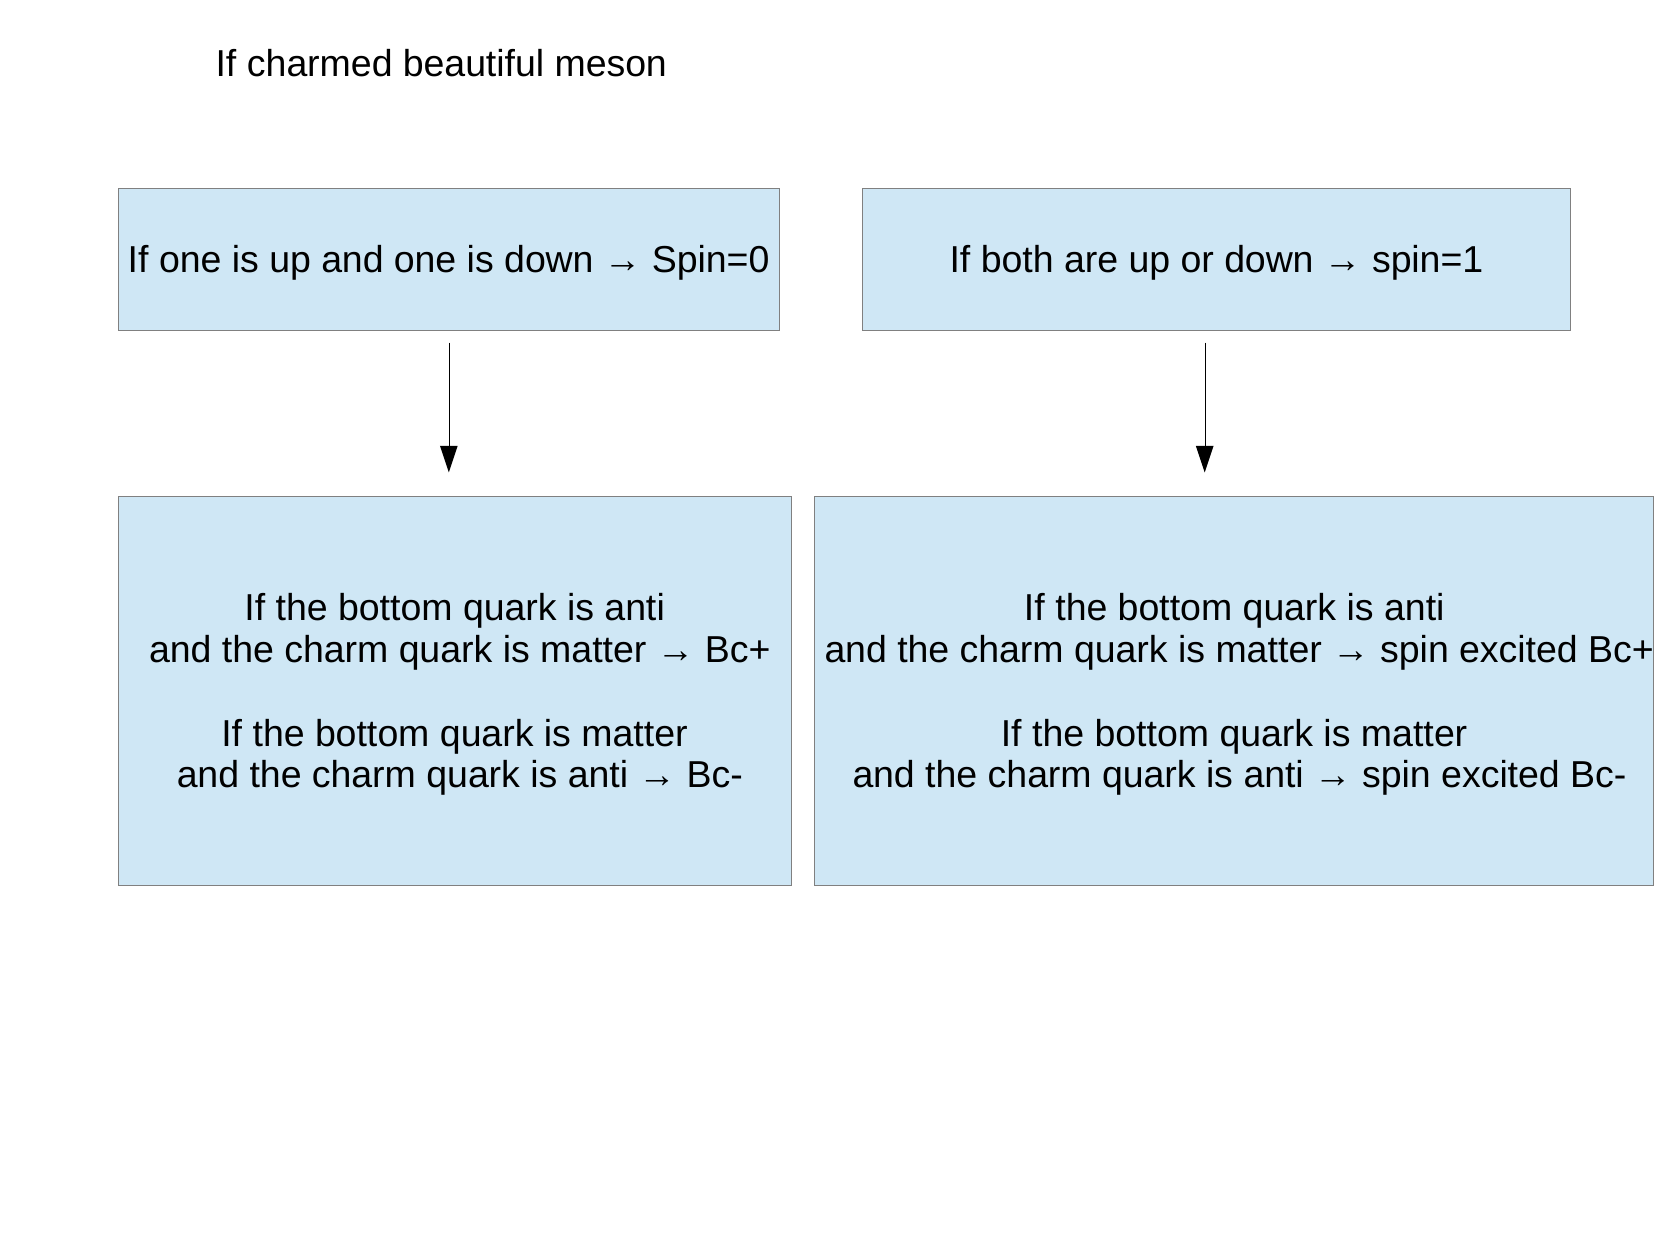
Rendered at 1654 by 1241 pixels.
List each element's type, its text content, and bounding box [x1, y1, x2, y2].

text_box If the bottom quark is anti and the charm quark is matter → Bc+ If the bottom quark is matter and the charm quark is anti → Bc- [118, 496, 792, 886]
text_box If charmed beautiful meson [200, 35, 1524, 93]
text_box If the bottom quark is anti and the charm quark is matter → spin excited Bc+ If the bottom quark is matter and the charm quark is anti → spin excited Bc- [814, 496, 1654, 886]
text_box If both are up or down → spin=1 [862, 188, 1571, 331]
text_box If one is up and one is down → Spin=0 [118, 188, 780, 331]
